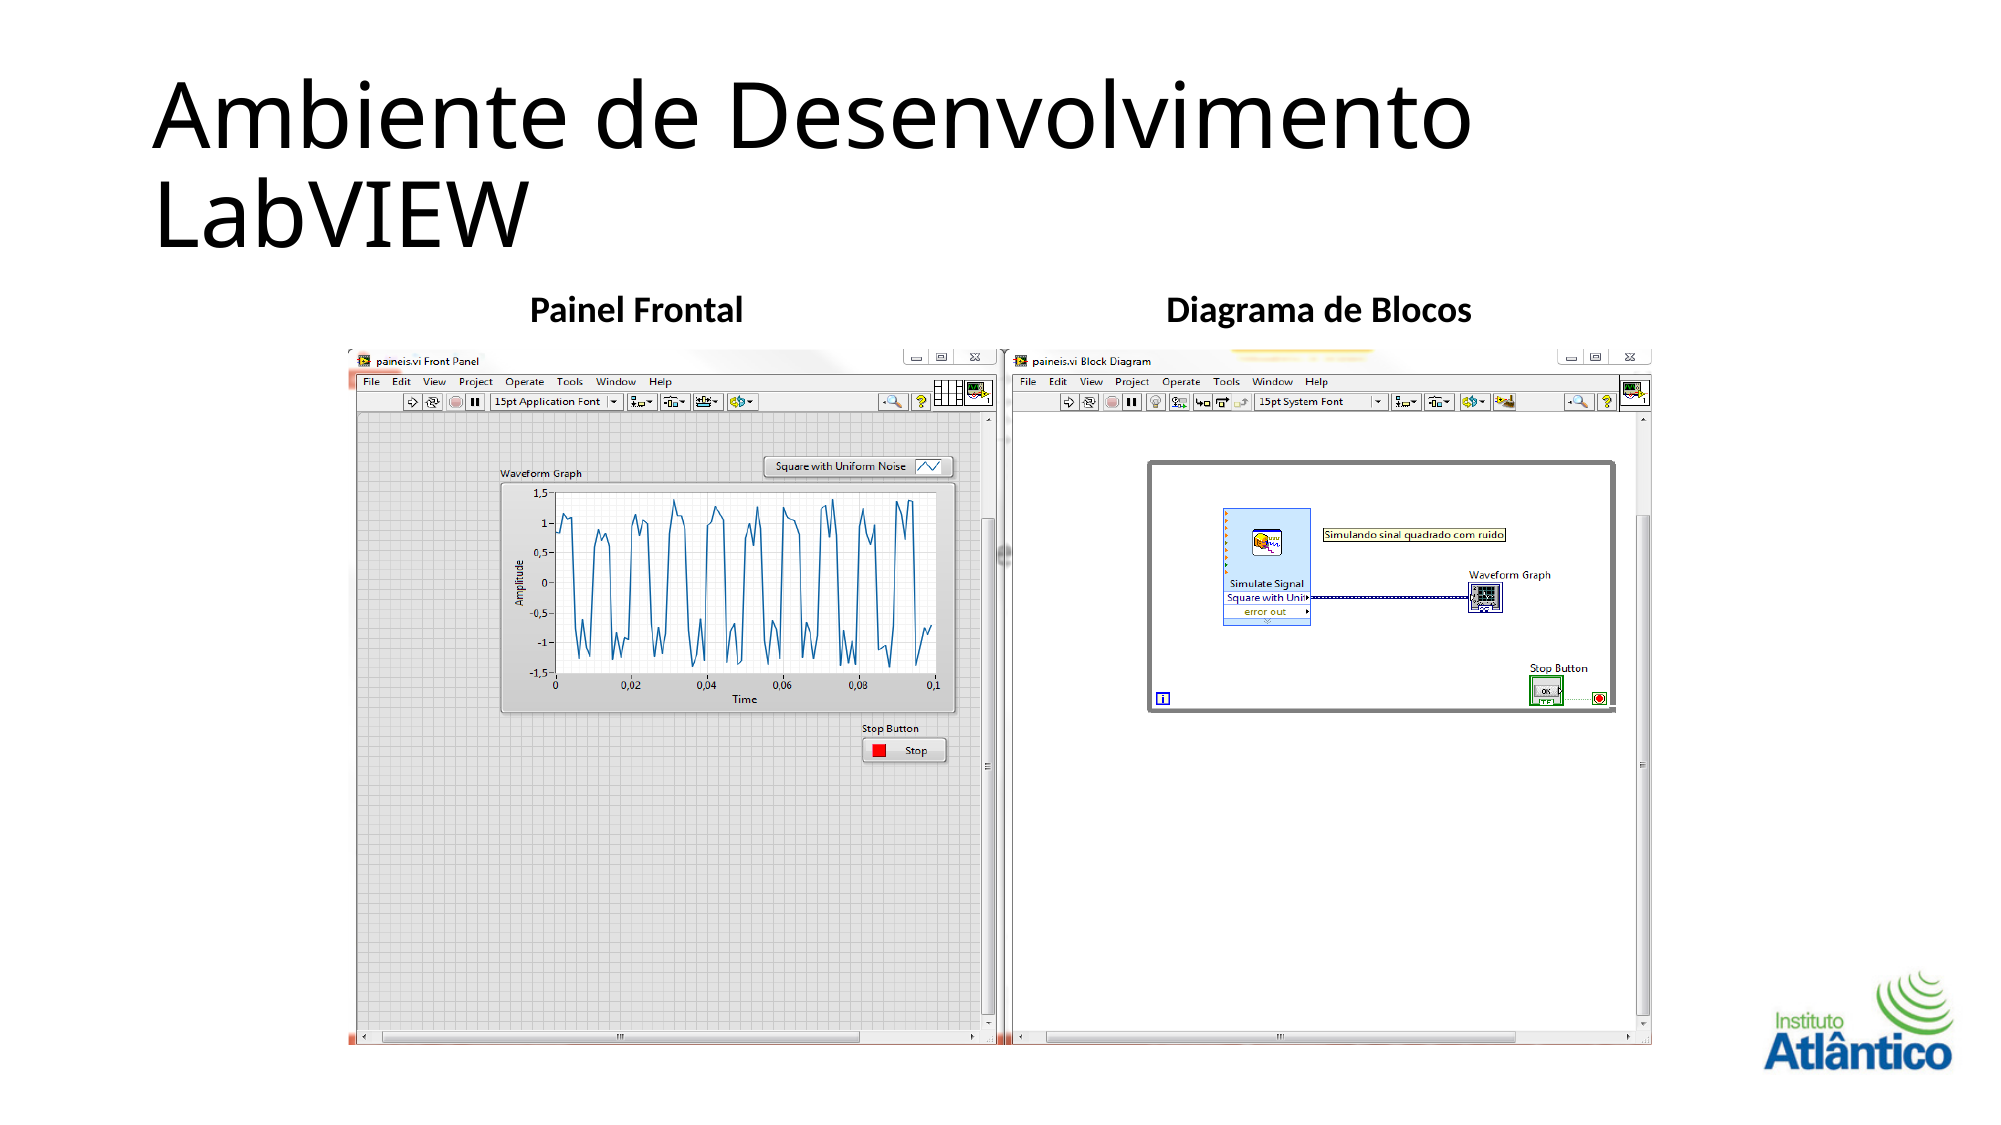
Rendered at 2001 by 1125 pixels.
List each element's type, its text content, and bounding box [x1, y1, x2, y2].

picture [348, 350, 1652, 1045]
title Ambiente de Desenvolvimento LabVIEW [137, 59, 1863, 278]
text_box Painel Frontal [515, 277, 774, 338]
picture [1717, 930, 2000, 1120]
text_box Diagrama de Blocos [1151, 277, 1512, 338]
